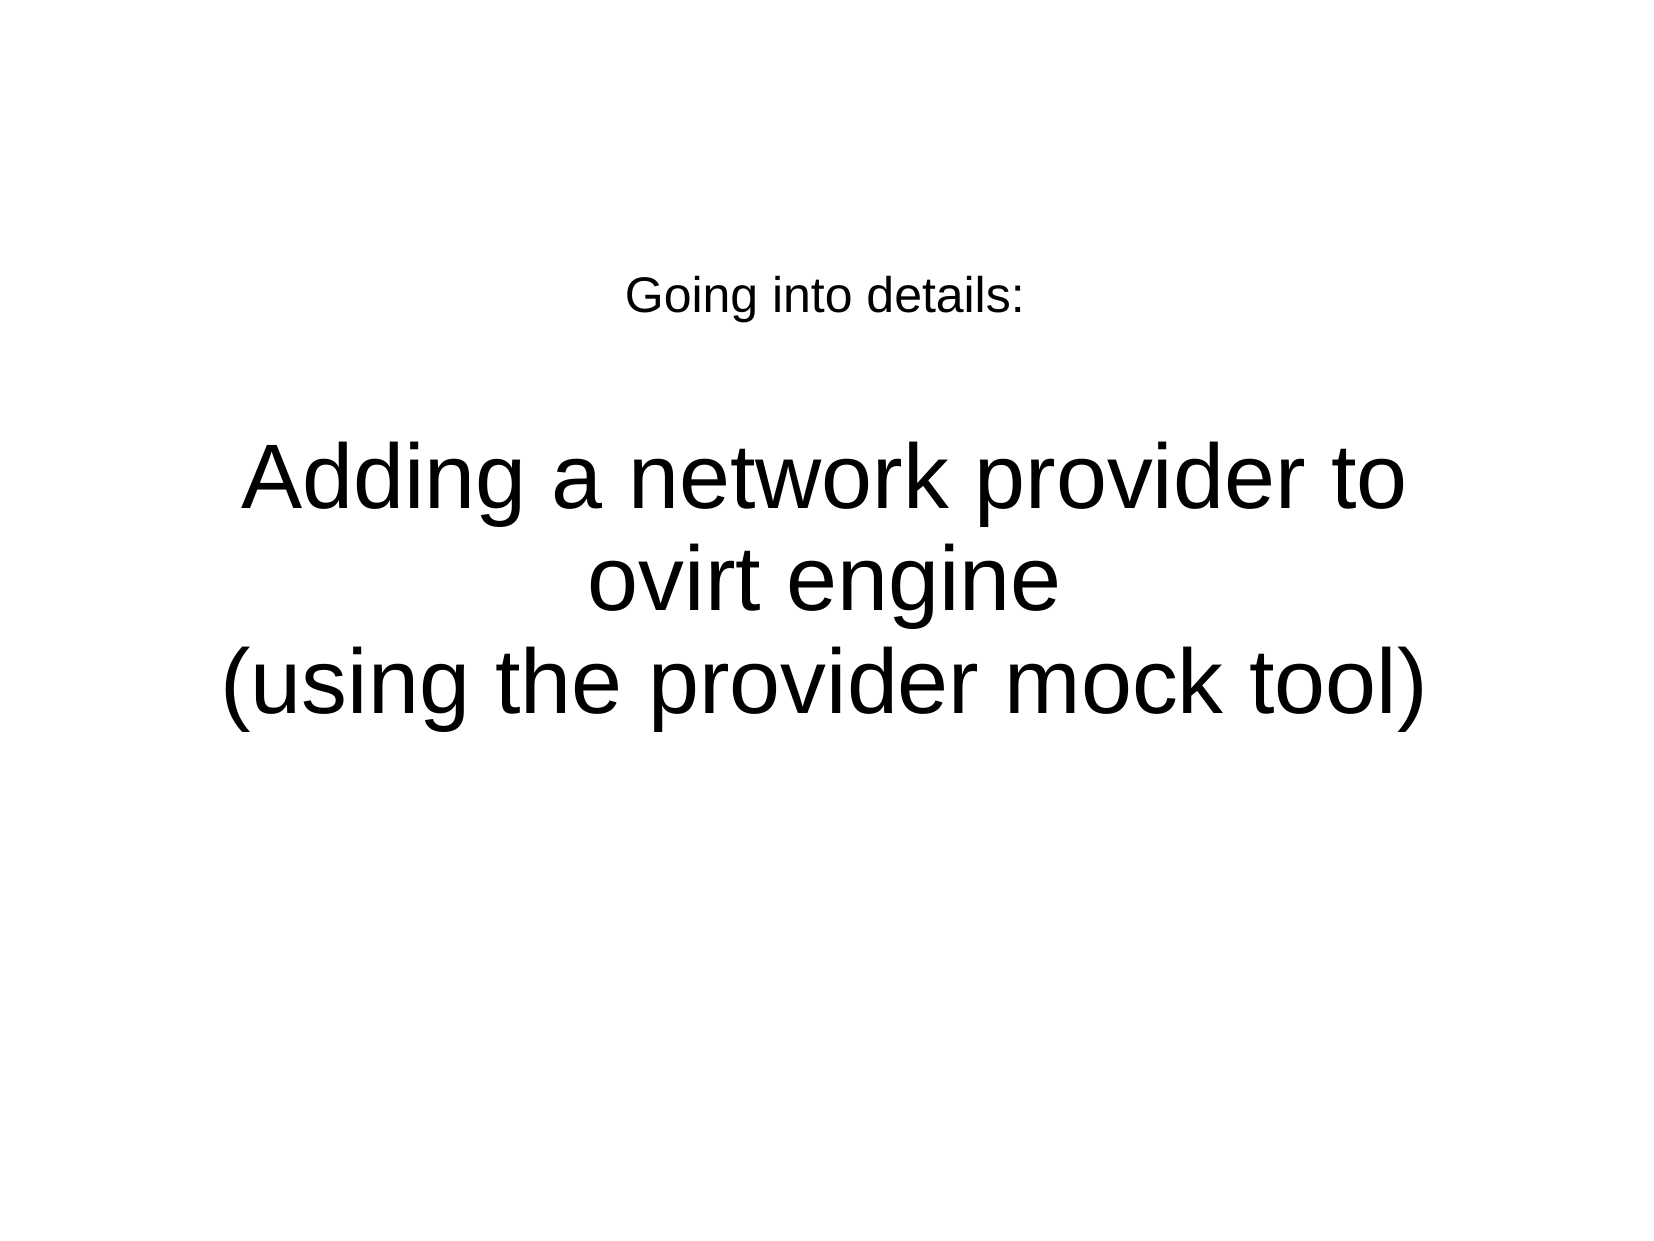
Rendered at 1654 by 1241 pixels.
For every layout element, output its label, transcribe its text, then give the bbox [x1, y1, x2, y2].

title Going into details: Adding a network provider to ovirt engine (using the provider mock tool) [150, 266, 1501, 733]
